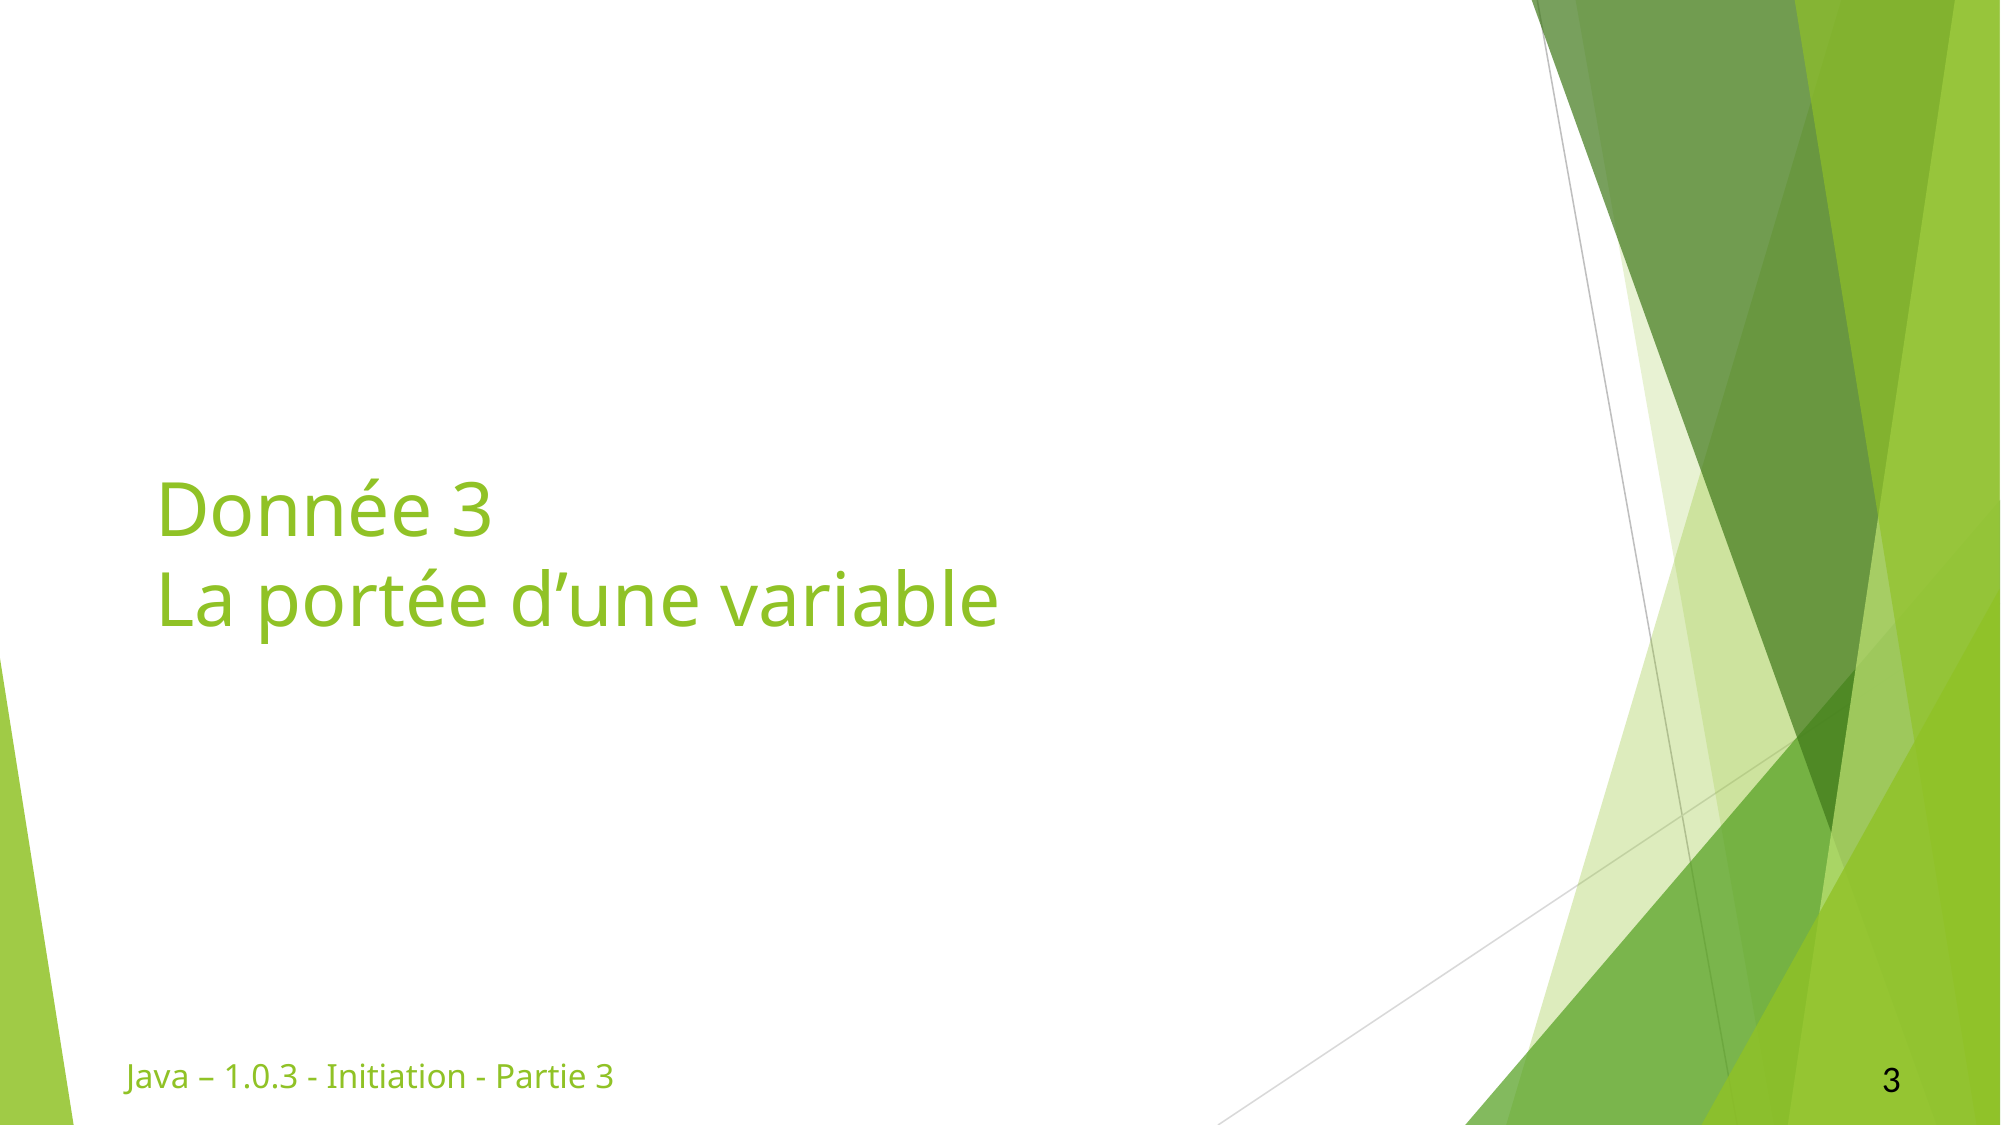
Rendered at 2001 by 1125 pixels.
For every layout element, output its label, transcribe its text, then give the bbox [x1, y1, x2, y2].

text_box Java – 1.0.3 - Initiation - Partie 3 [111, 1047, 1094, 1109]
title Donnée 3 La portée d’une variable [140, 454, 1551, 804]
text_box [1866, 1047, 1979, 1108]
